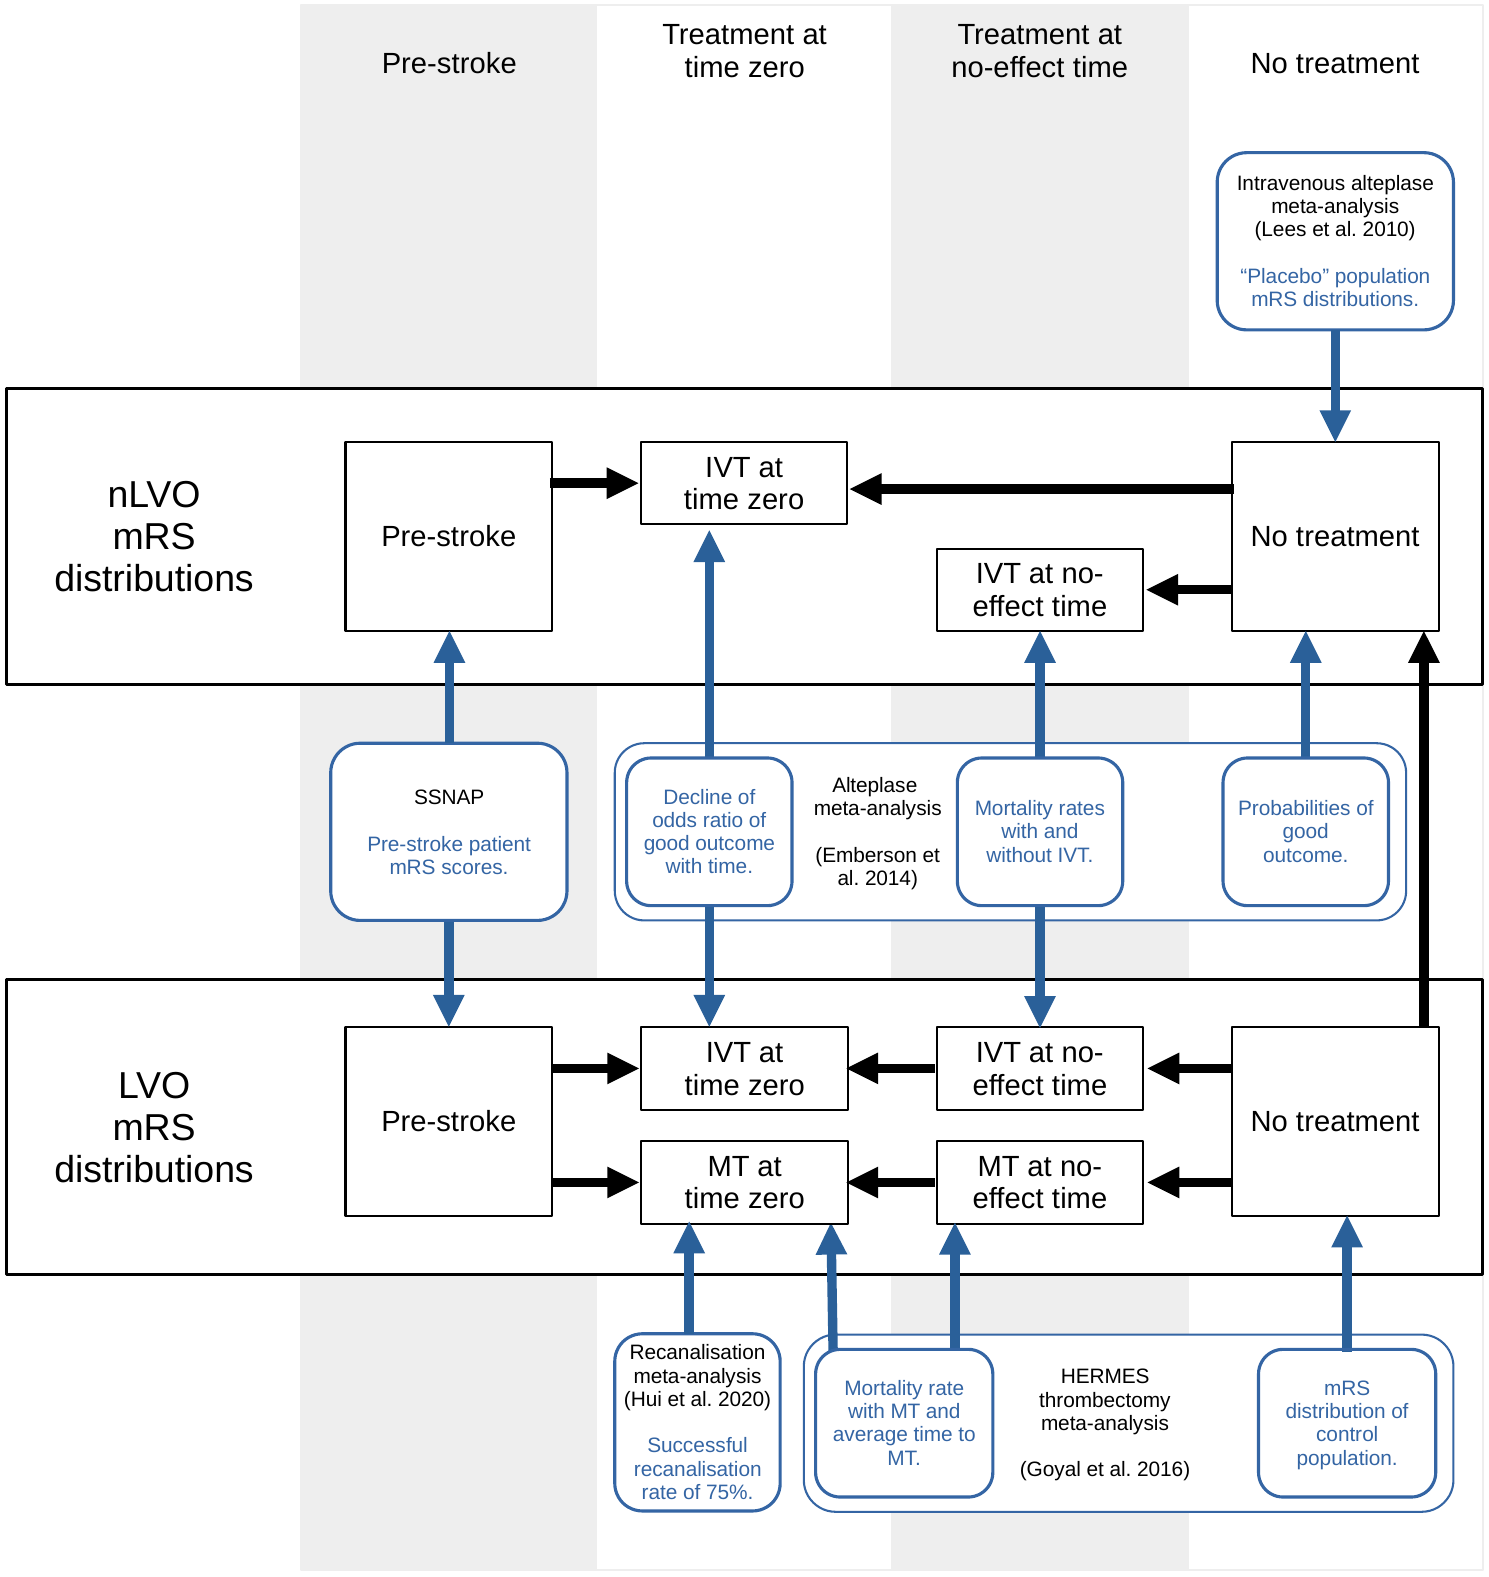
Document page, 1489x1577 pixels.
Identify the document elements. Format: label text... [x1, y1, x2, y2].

text_box IVT at time zero [640, 442, 848, 525]
text_box Intravenous alteplase meta-analysis (Lees et al. 2010) “Placebo” population mRS distributions. [1217, 164, 1454, 319]
text_box [301, 5, 1483, 10]
text_box Pre-stroke [345, 1026, 553, 1216]
text_box Decline of odds ratio of good outcome with time. [629, 760, 790, 904]
text_box LVO mRS distributions [6, 979, 302, 1275]
text_box Probabilities of good outcome. [1225, 760, 1386, 904]
text_box HERMES thrombectomy meta-analysis (Goyal et al. 2016) [992, 1334, 1218, 1512]
text_box IVT at no-effect time [936, 548, 1144, 632]
text_box Alteplase meta-analysis (Emberson et al. 2014) [797, 766, 957, 898]
text_box No treatment [1187, 10, 1483, 88]
text_box IVT at time zero [641, 1027, 849, 1110]
text_box Recanalisation meta-analysis (Hui et al. 2020) Successful recanalisation rate of 75%. [608, 1333, 787, 1577]
text_box Treatment at no-effect time [892, 10, 1188, 92]
text_box mRS distribution of control population. [1261, 1351, 1434, 1495]
text_box MT at time zero [641, 1141, 849, 1224]
text_box SSNAP Pre-stroke patient mRS scores. [331, 743, 567, 922]
text_box [6, 88, 1483, 1570]
text_box Treatment at time zero [597, 10, 892, 92]
text_box nLVO mRS distributions [6, 390, 302, 683]
text_box MT at no-effect time [936, 1141, 1144, 1224]
text_box IVT at no-effect time [936, 1027, 1144, 1110]
text_box Mortality rate with MT and average time to MT. [815, 1349, 993, 1497]
text_box No treatment [1231, 442, 1439, 632]
text_box Mortality rates with and without IVT. [959, 760, 1121, 904]
text_box No treatment [1231, 1026, 1439, 1216]
text_box Pre-stroke [345, 442, 553, 632]
text_box Pre-stroke [301, 10, 597, 88]
